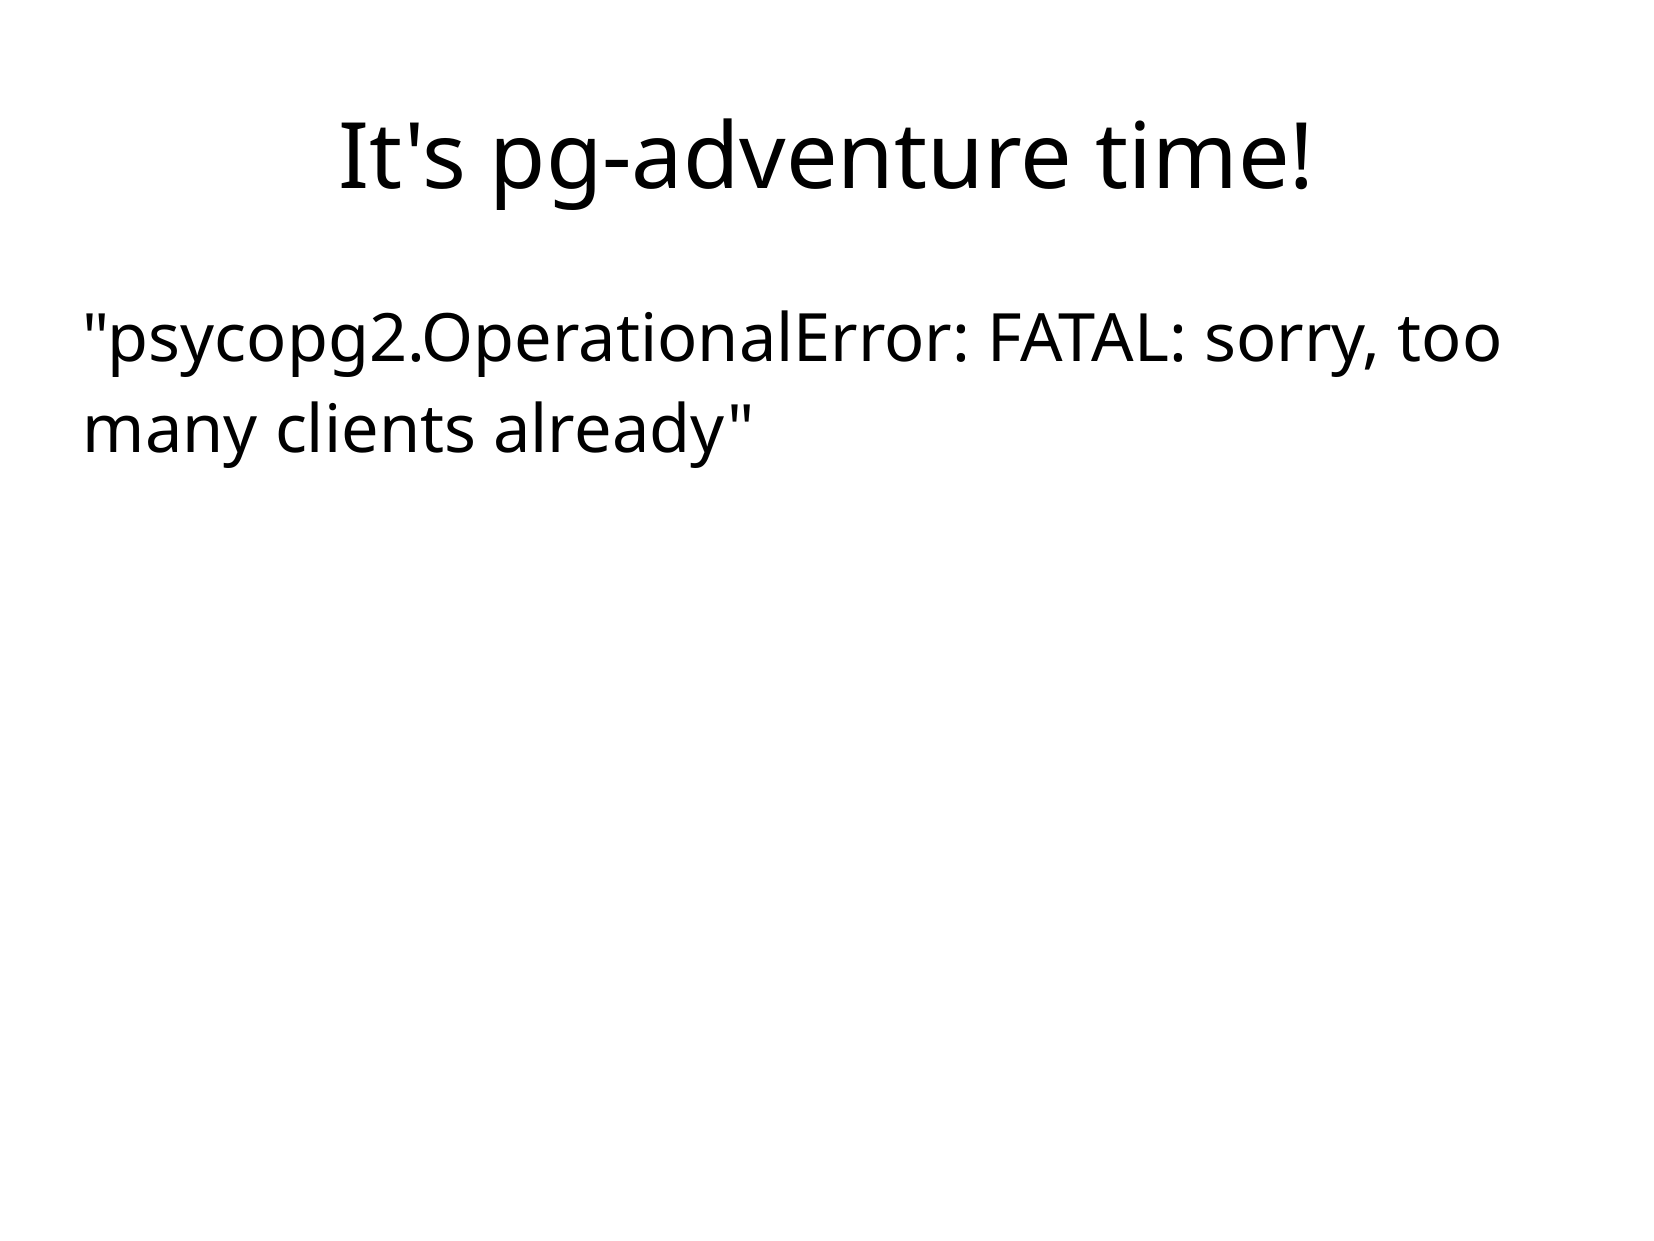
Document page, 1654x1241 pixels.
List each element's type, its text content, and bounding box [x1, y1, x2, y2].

list "psycopg2.OperationalError: FATAL: sorry, too many clients already" [82, 290, 1571, 1010]
title It's pg-adventure time! [82, 49, 1571, 257]
